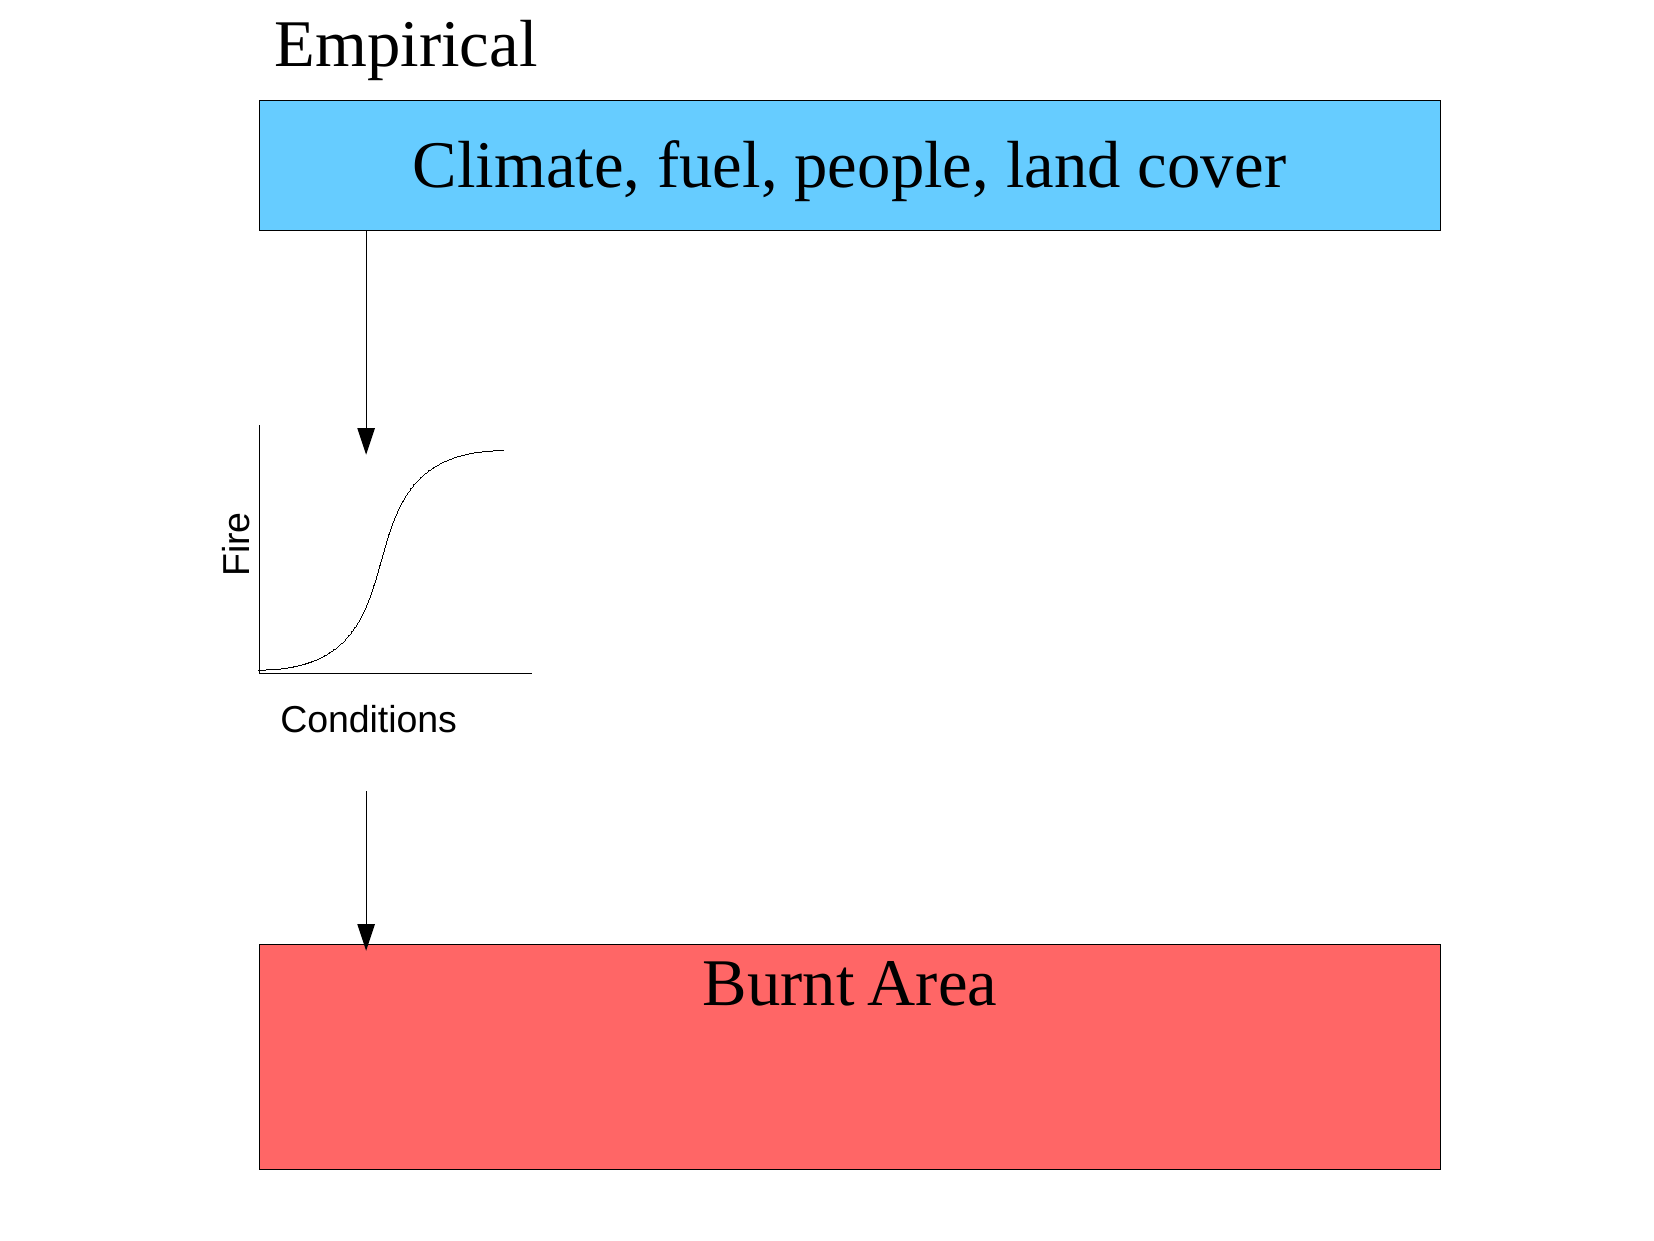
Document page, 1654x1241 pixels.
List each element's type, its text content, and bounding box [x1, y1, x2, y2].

text_box Conditions [265, 690, 538, 748]
text_box Burnt Area [259, 944, 1441, 1170]
text_box Climate, fuel, people, land cover [259, 100, 1441, 231]
text_box Fire [207, 320, 265, 592]
text_box Empirical [259, 0, 626, 163]
